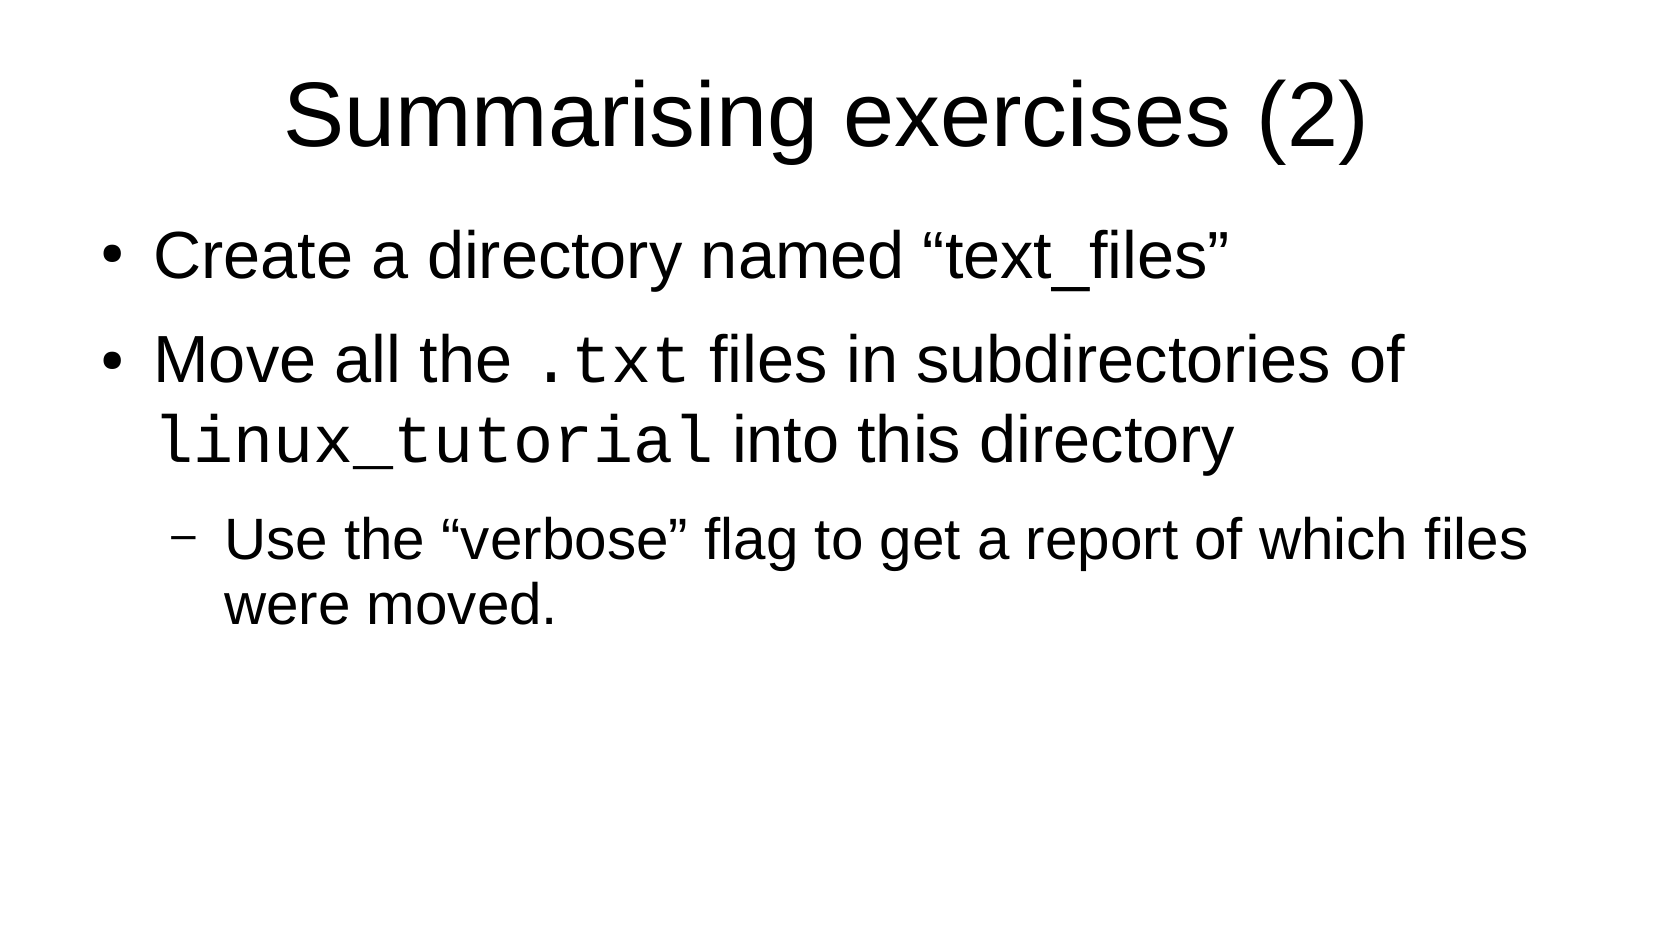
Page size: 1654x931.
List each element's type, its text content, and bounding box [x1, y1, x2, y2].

list Create a directory named “text_files” Move all the .txt files in subdirectories of linux_tutorial into this directory Use the “verbose” flag to get a report of which files were moved. [82, 217, 1571, 758]
title Summarising exercises (2) [82, 37, 1571, 193]
